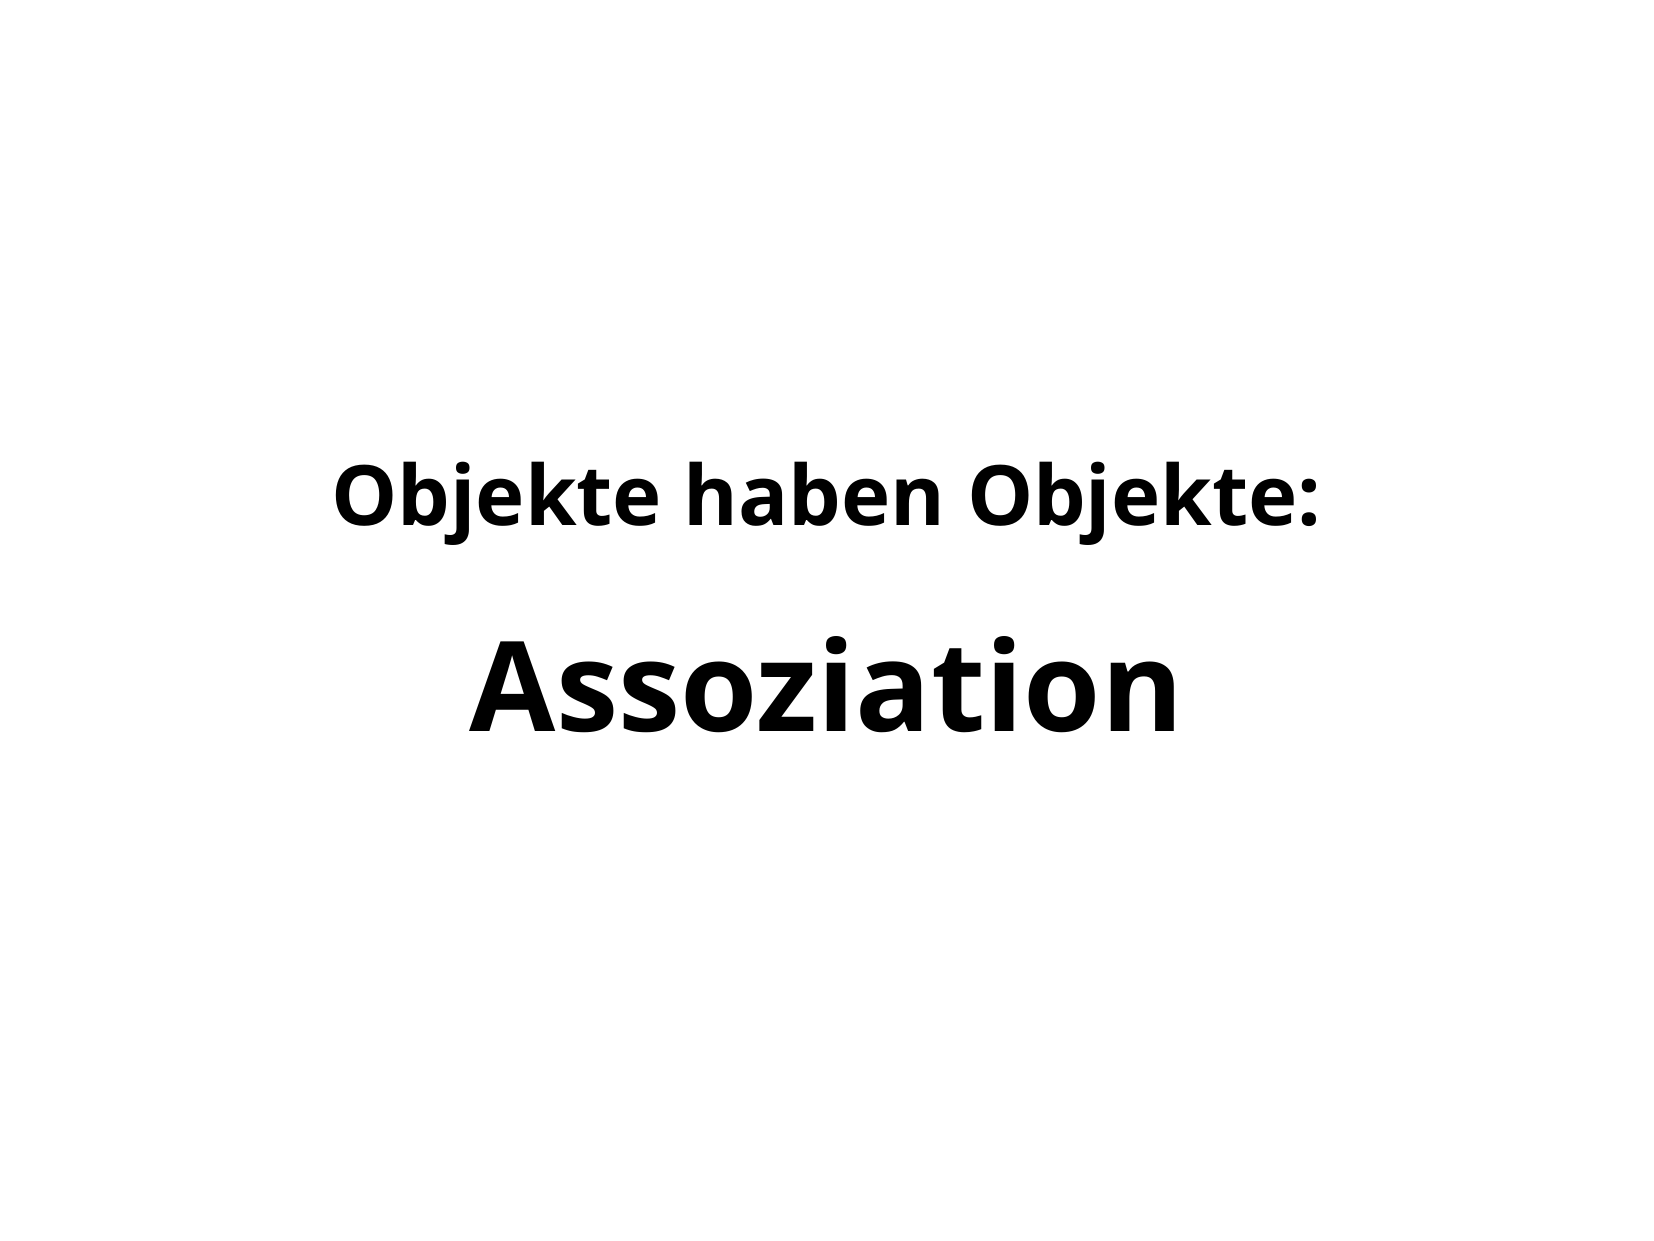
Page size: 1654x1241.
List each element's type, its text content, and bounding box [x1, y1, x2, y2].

subtitle Objekte haben Objekte: Assoziation [23, 82, 1630, 1123]
